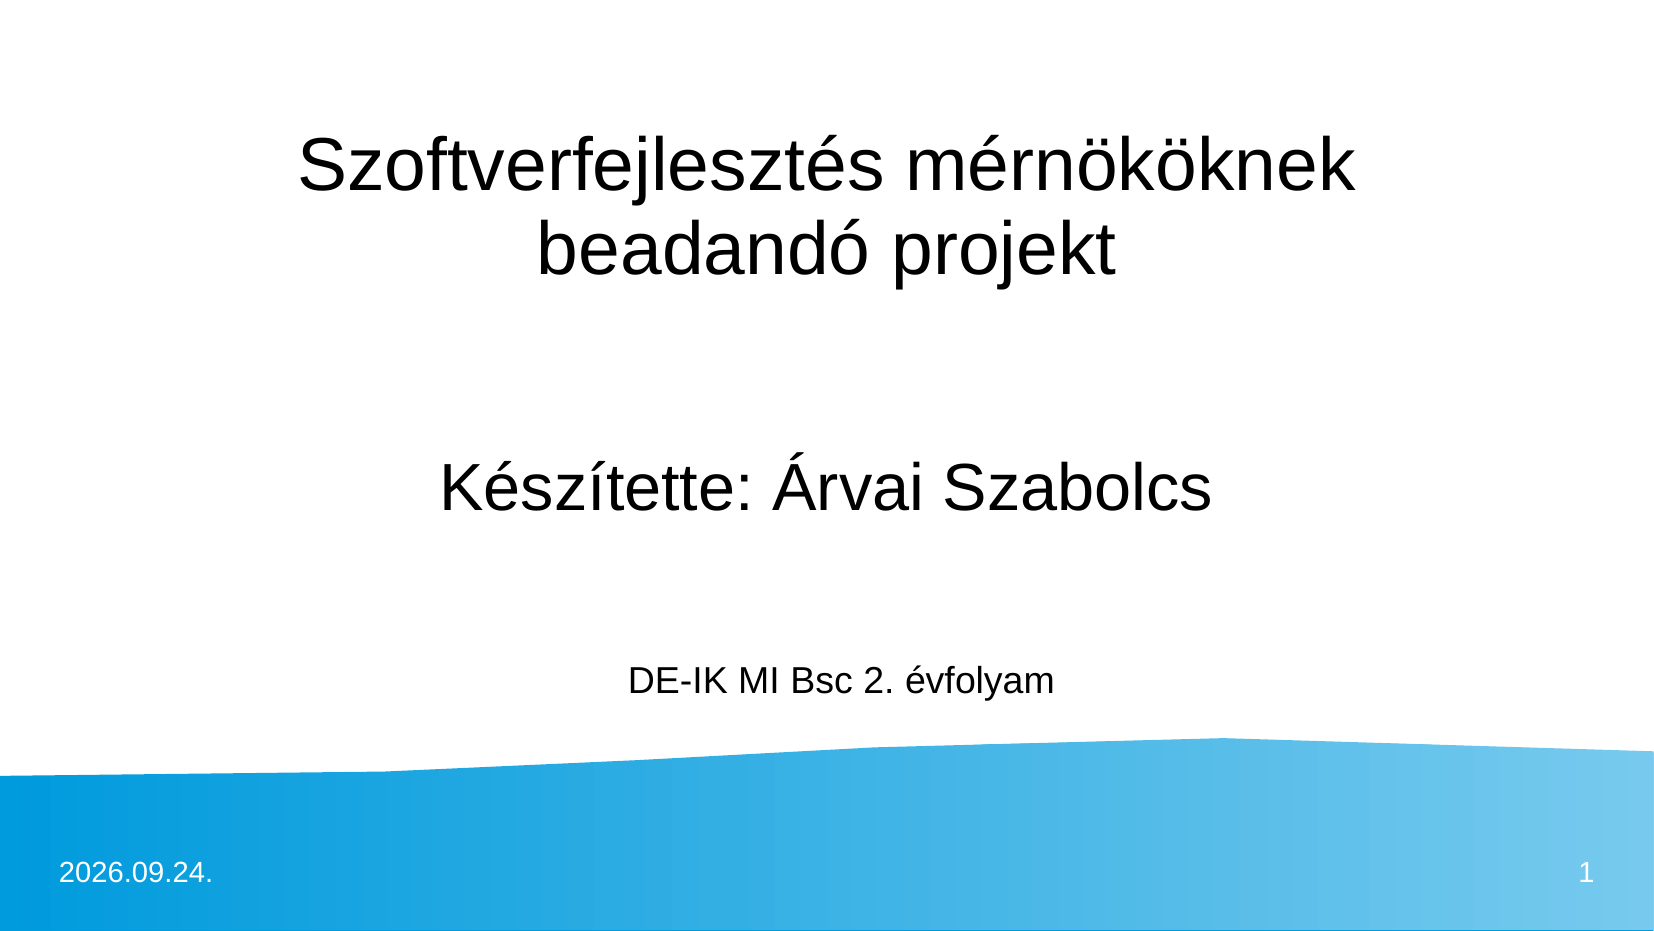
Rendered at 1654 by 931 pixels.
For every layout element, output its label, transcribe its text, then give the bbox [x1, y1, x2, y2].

title Szoftverfejlesztés mérnököknek beadandó projekt [88, 118, 1565, 296]
text_box DE-IK MI Bsc 2. évfolyam [236, 651, 1447, 709]
subtitle Készítette: Árvai Szabolcs [59, 354, 1595, 621]
